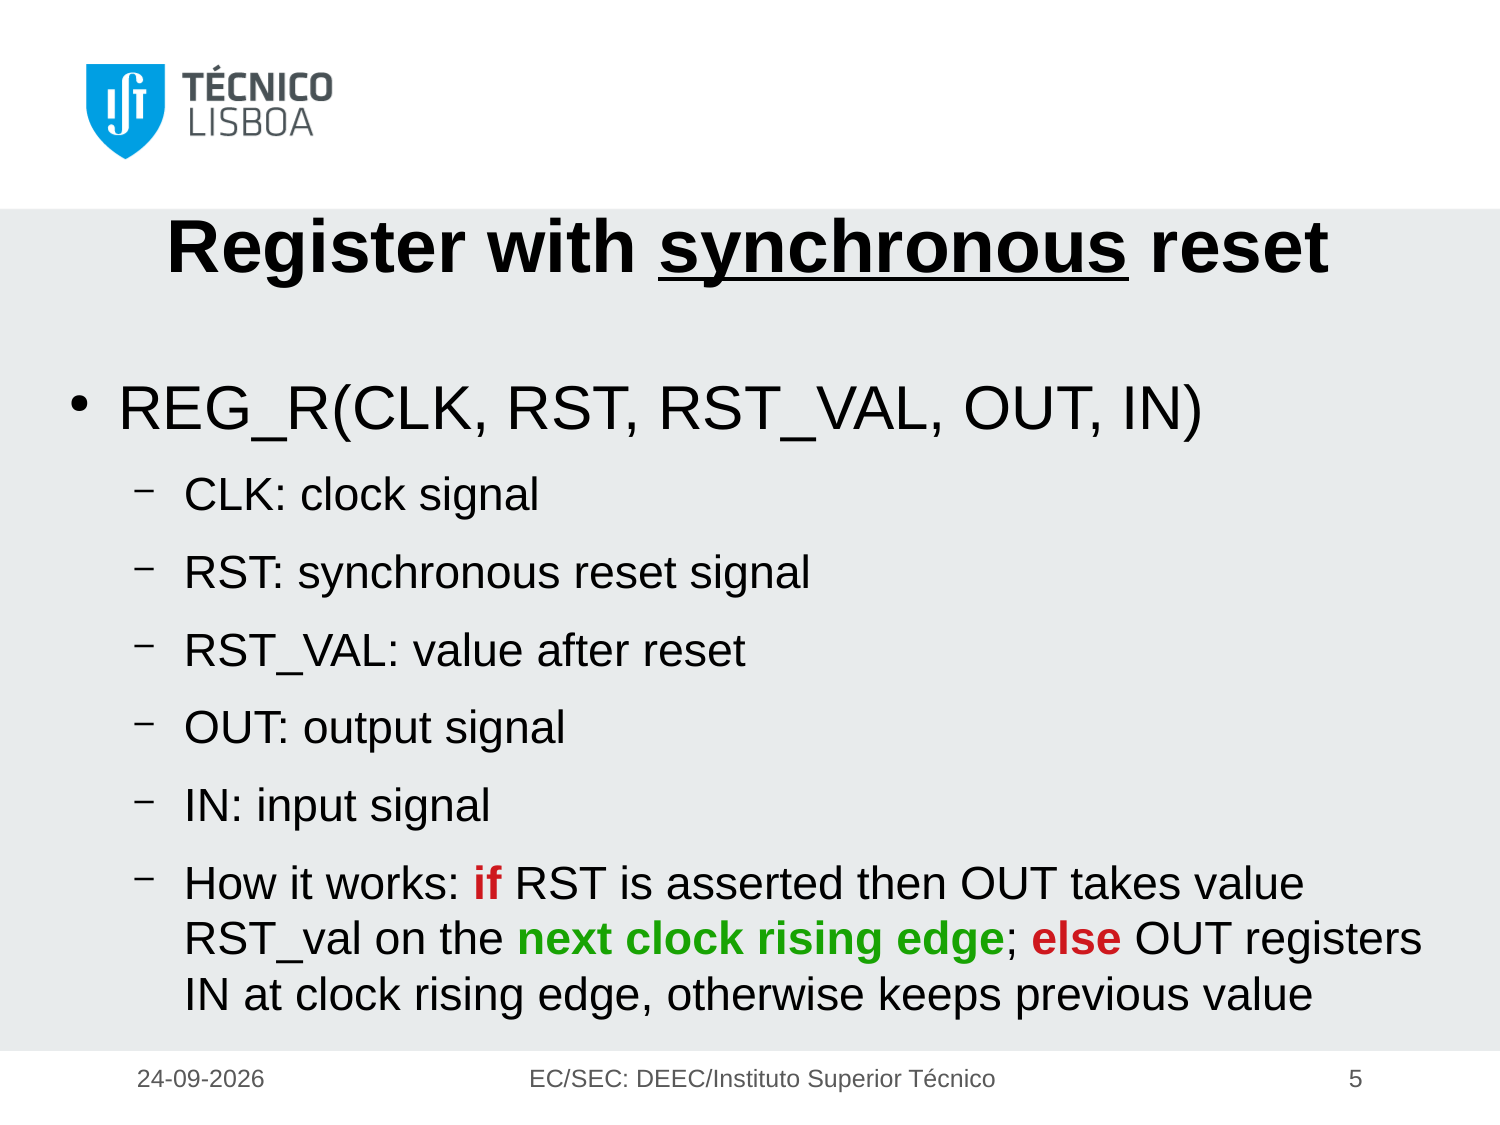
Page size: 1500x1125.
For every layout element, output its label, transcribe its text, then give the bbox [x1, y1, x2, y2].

footer EC/SEC: DEEC/Instituto Superior Técnico [512, 1052, 1021, 1103]
list REG_R(CLK, RST, RST_VAL, OUT, IN) CLK: clock signal RST: synchronous reset signal RST_VAL: value after reset OUT: output signal IN: input signal How it works: if RST is asserted then OUT takes value RST_val on the next clock rising edge; else OUT registers IN at clock rising edge, otherwise keeps previous value [52, 367, 1465, 1030]
picture [0, 0, 1500, 1125]
slide_number <number> [1077, 1052, 1378, 1103]
slide_number 15-10-2020 [121, 1052, 425, 1103]
title Register with synchronous reset [151, 171, 1408, 314]
